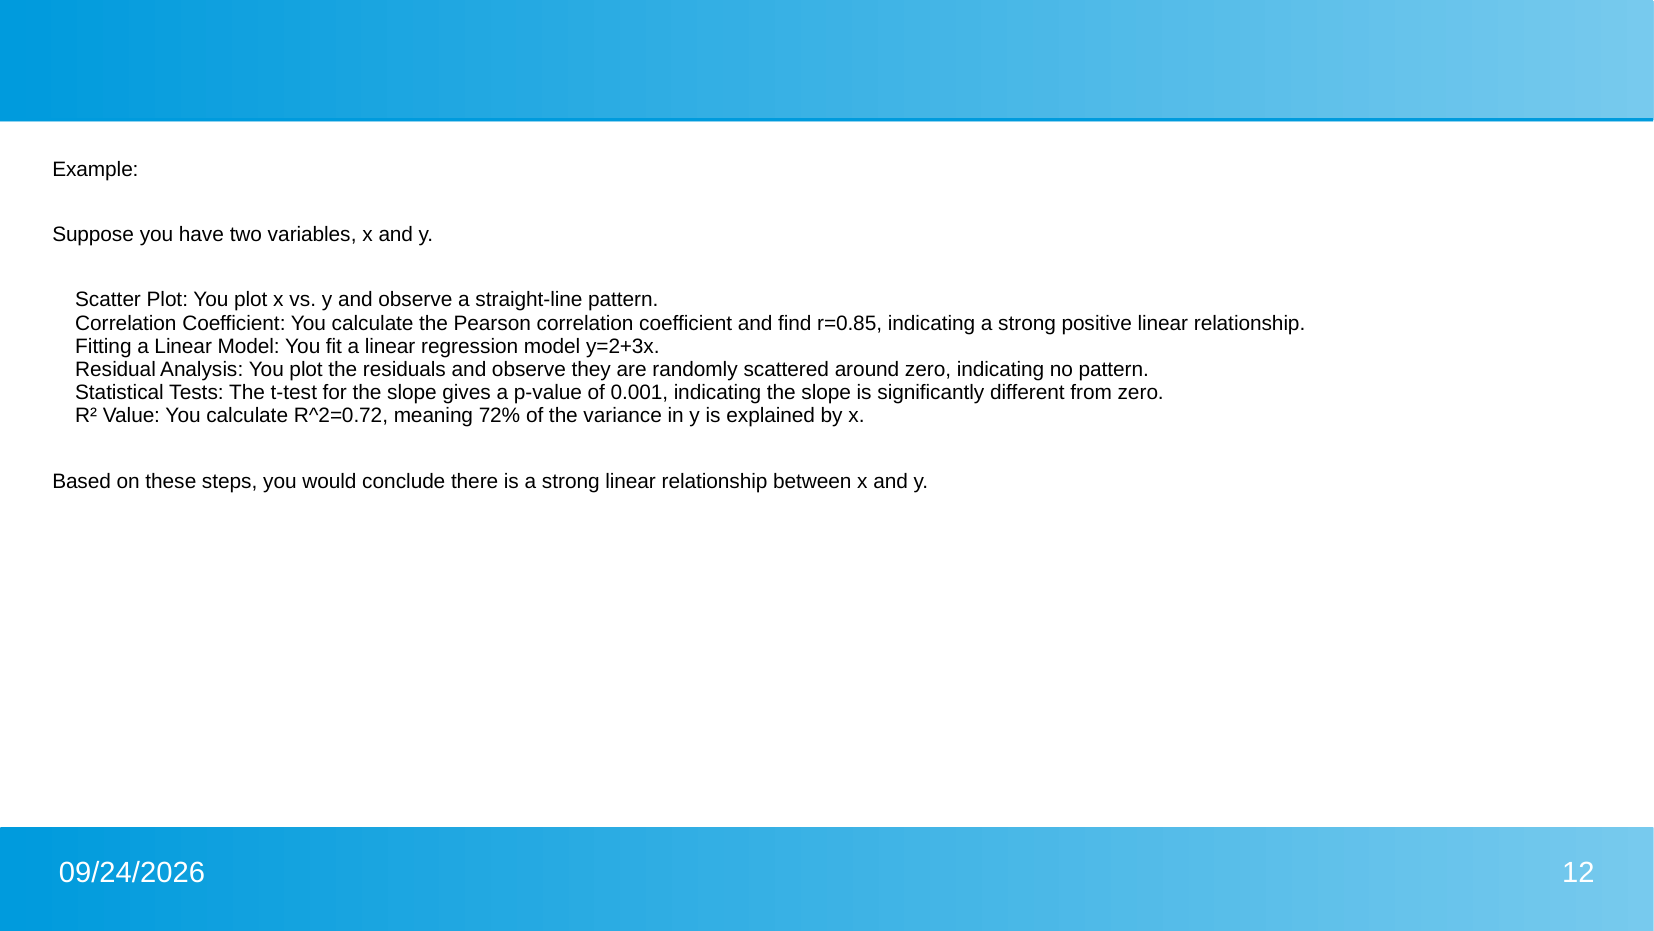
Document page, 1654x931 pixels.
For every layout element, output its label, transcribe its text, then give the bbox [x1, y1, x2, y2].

text_box Example: Suppose you have two variables, x and y. Scatter Plot: You plot x vs. y and observe a straight-line pattern. Correlation Coefficient: You calculate the Pearson correlation coefficient and find r=0.85, indicating a strong positive linear relationship. Fitting a Linear Model: You fit a linear regression model y=2+3x. Residual Analysis: You plot the residuals and observe they are randomly scattered around zero, indicating no pattern. Statistical Tests: The t-test for the slope gives a p-value of 0.001, indicating the slope is significantly different from zero. R² Value: You calculate R^2=0.72, meaning 72% of the variance in y is explained by x. Based on these steps, you would conclude there is a strong linear relationship between x and y. [37, 150, 1576, 713]
